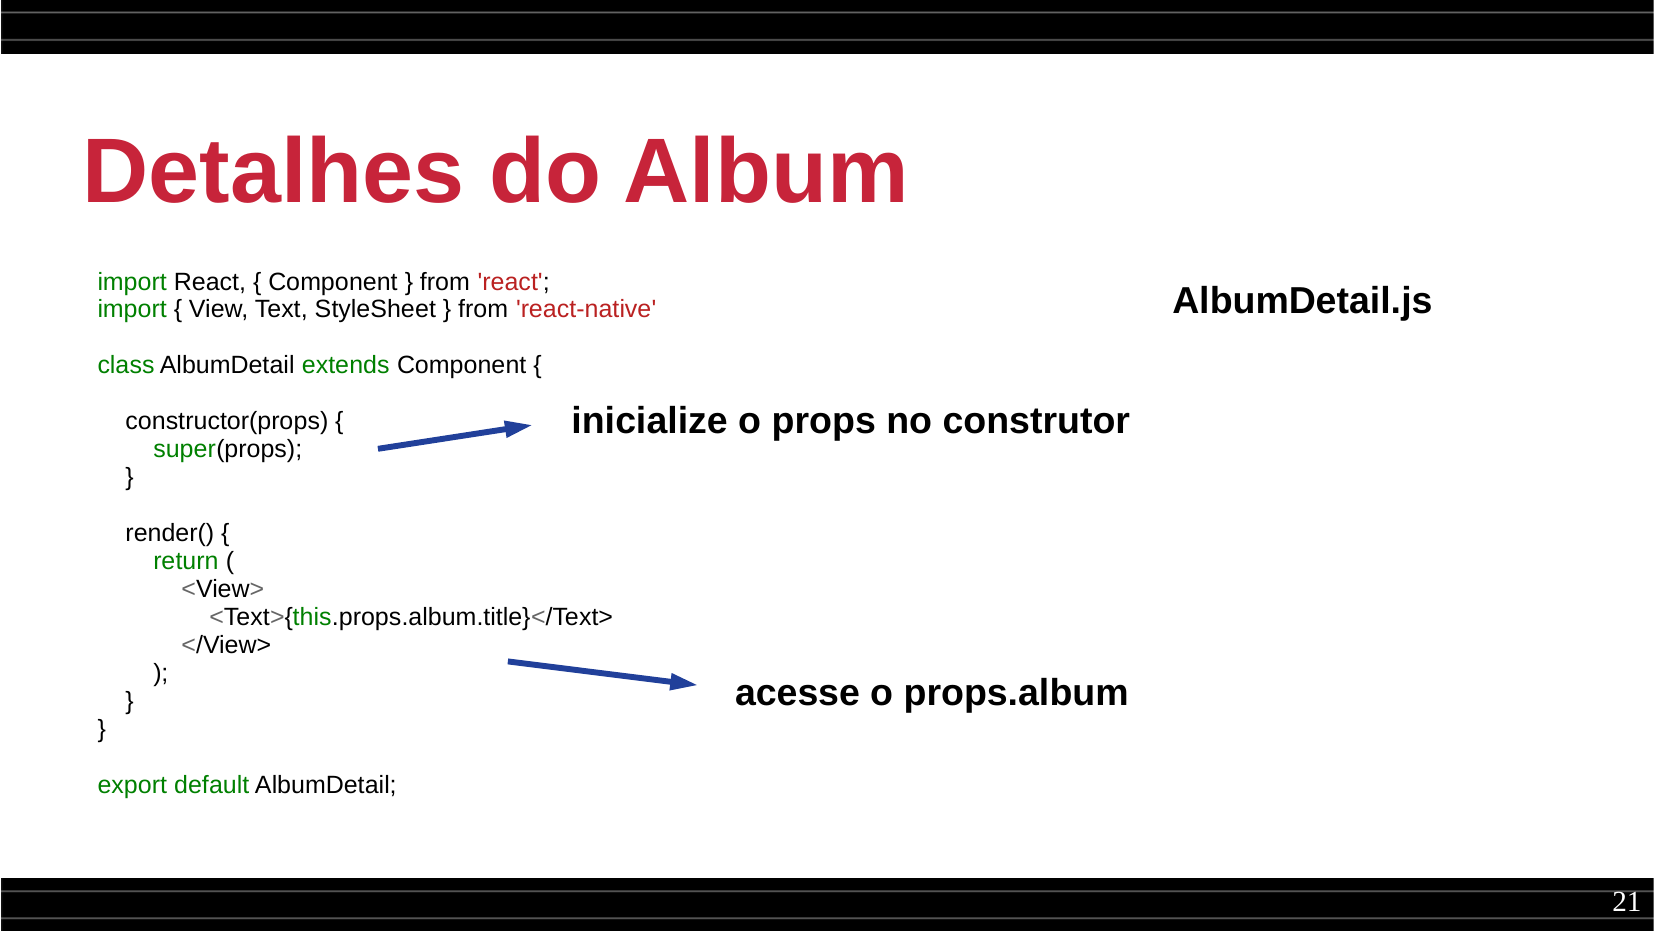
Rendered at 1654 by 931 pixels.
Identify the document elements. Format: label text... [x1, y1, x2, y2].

text_box AlbumDetail.js [1157, 271, 1448, 329]
title Detalhes do Album [82, 92, 1571, 249]
picture [1, 0, 1654, 54]
picture [1, 878, 1654, 931]
text_box inicialize o props no construtor [556, 392, 1146, 449]
text_box import React, { Component } from 'react'; import { View, Text, StyleSheet } from 'react-native' class AlbumDetail extends Component { constructor(props) { super(props); } render() { return ( <View> <Text>{this.props.album.title}</Text> </View> ); } } export default AlbumDetail; [82, 259, 839, 807]
text_box acesse o props.album [720, 663, 1144, 721]
